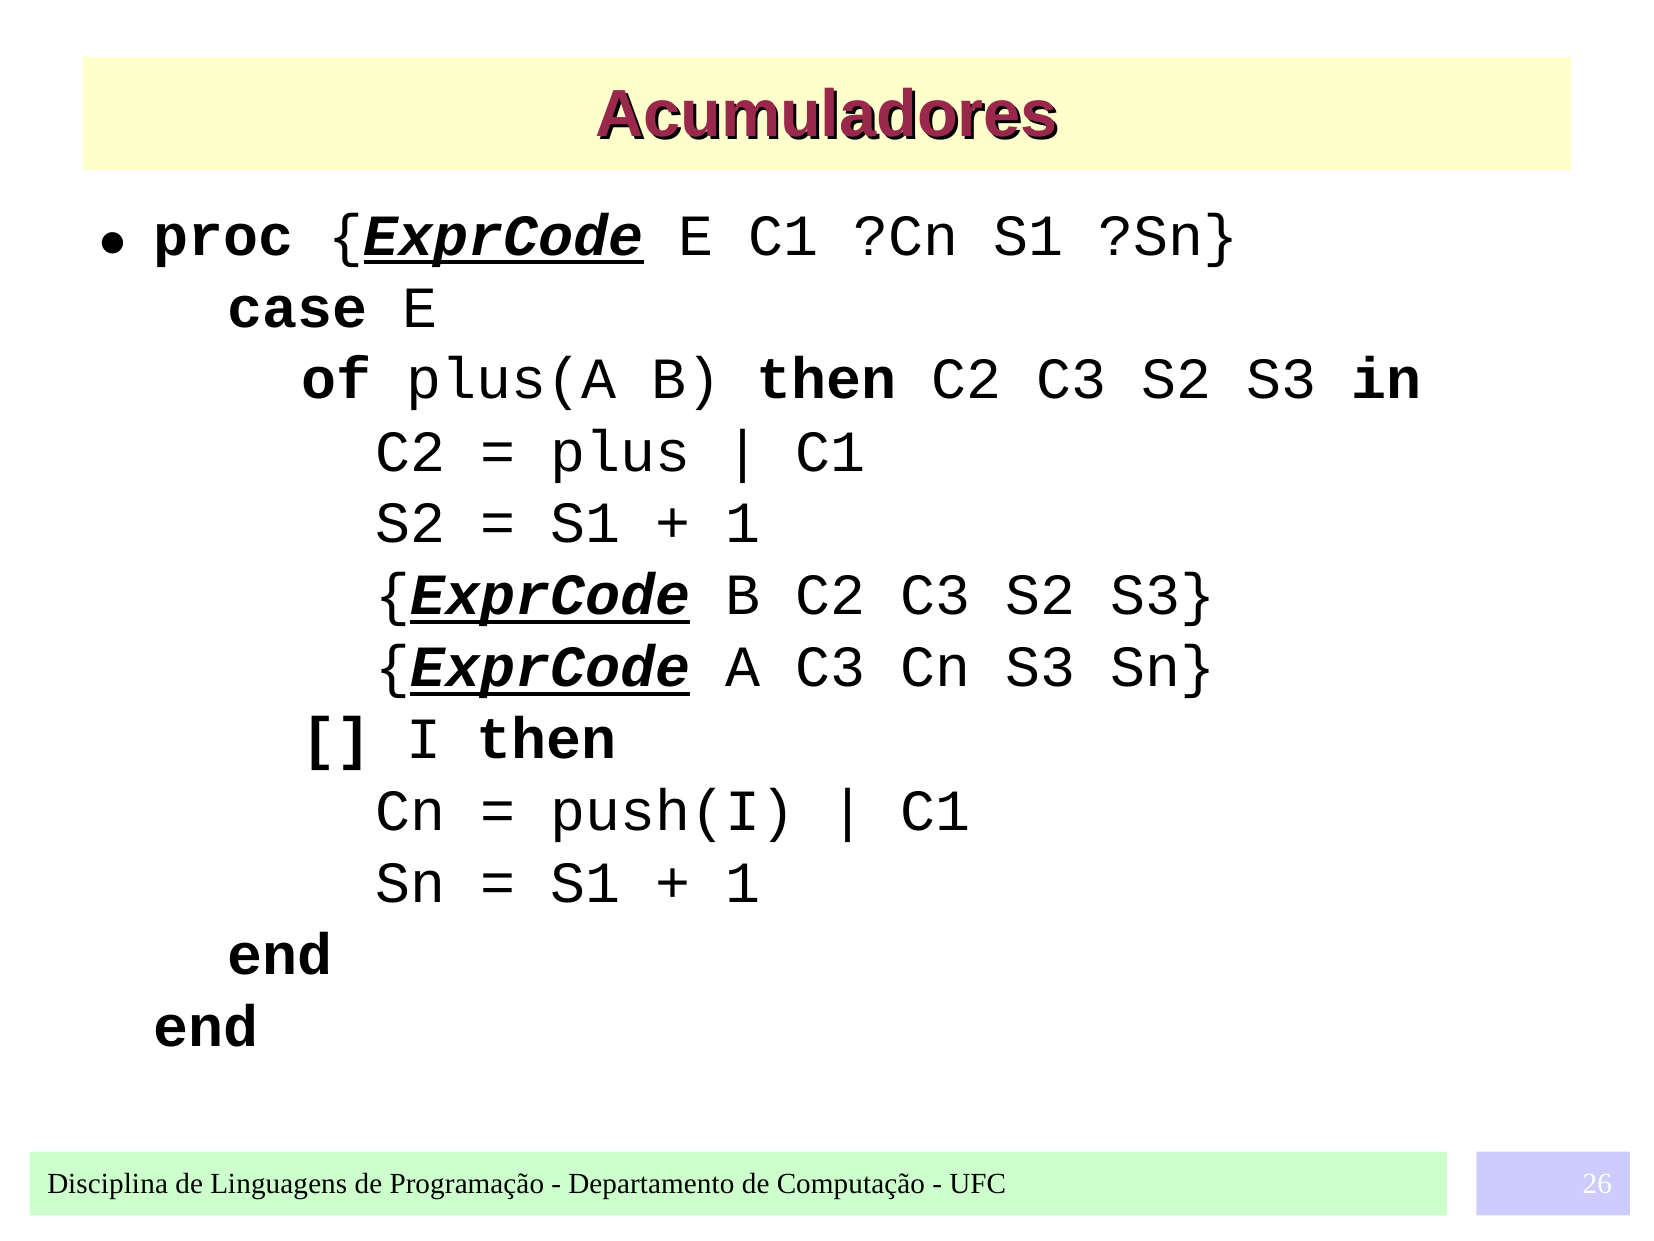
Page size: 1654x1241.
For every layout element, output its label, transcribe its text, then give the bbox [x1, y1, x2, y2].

list proc {ExprCode E C1 ?Cn S1 ?Sn} case E of plus(A B) then C2 C3 S2 S3 in C2 = plus | C1 S2 = S1 + 1 {ExprCode B C2 C3 S2 S3} {ExprCode A C3 Cn S3 Sn} [] I then Cn = push(I) | C1 Sn = S1 + 1 end end [82, 206, 1571, 1137]
title Acumuladores [82, 56, 1571, 170]
